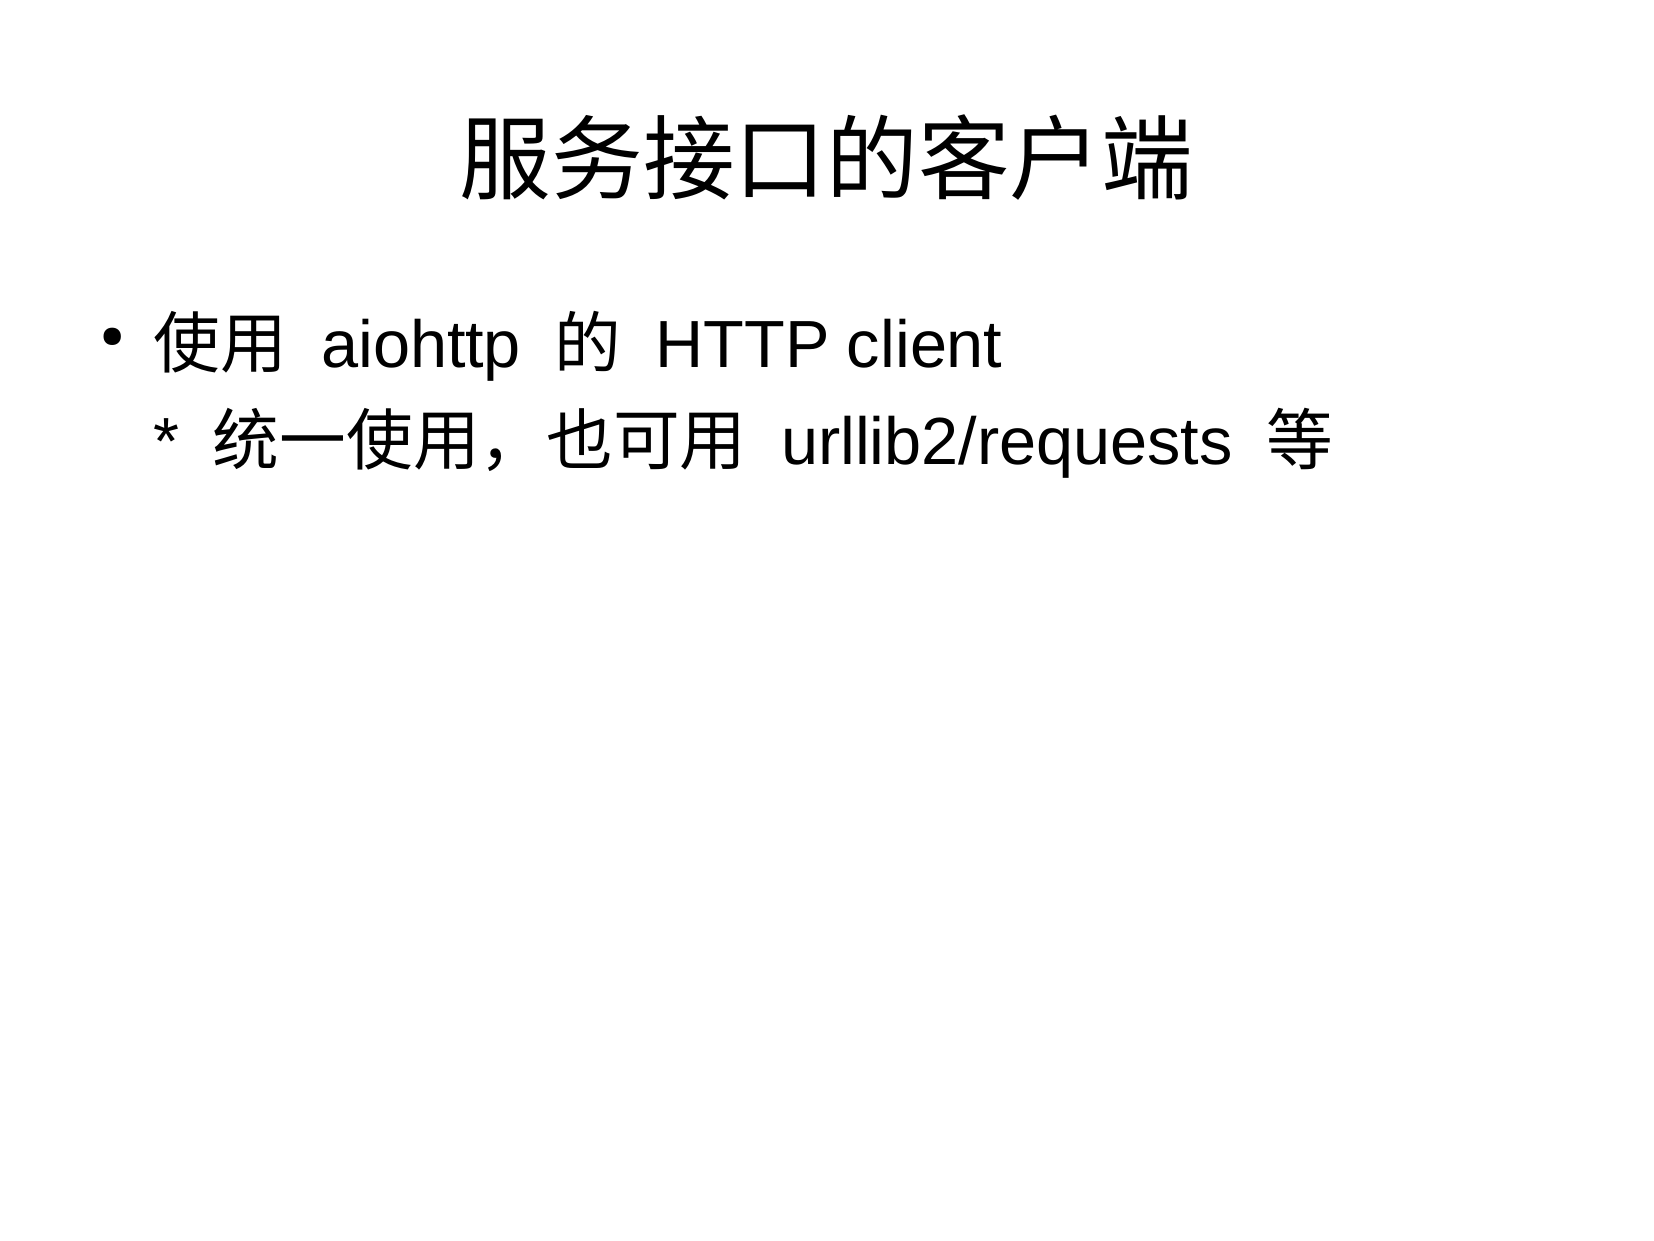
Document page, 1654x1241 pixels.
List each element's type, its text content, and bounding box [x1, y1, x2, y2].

list 使用 aiohttp 的 HTTP client * 统一使用，也可用 urllib2/requests 等 [82, 290, 1571, 1010]
title 服务接口的客户端 [82, 49, 1571, 257]
